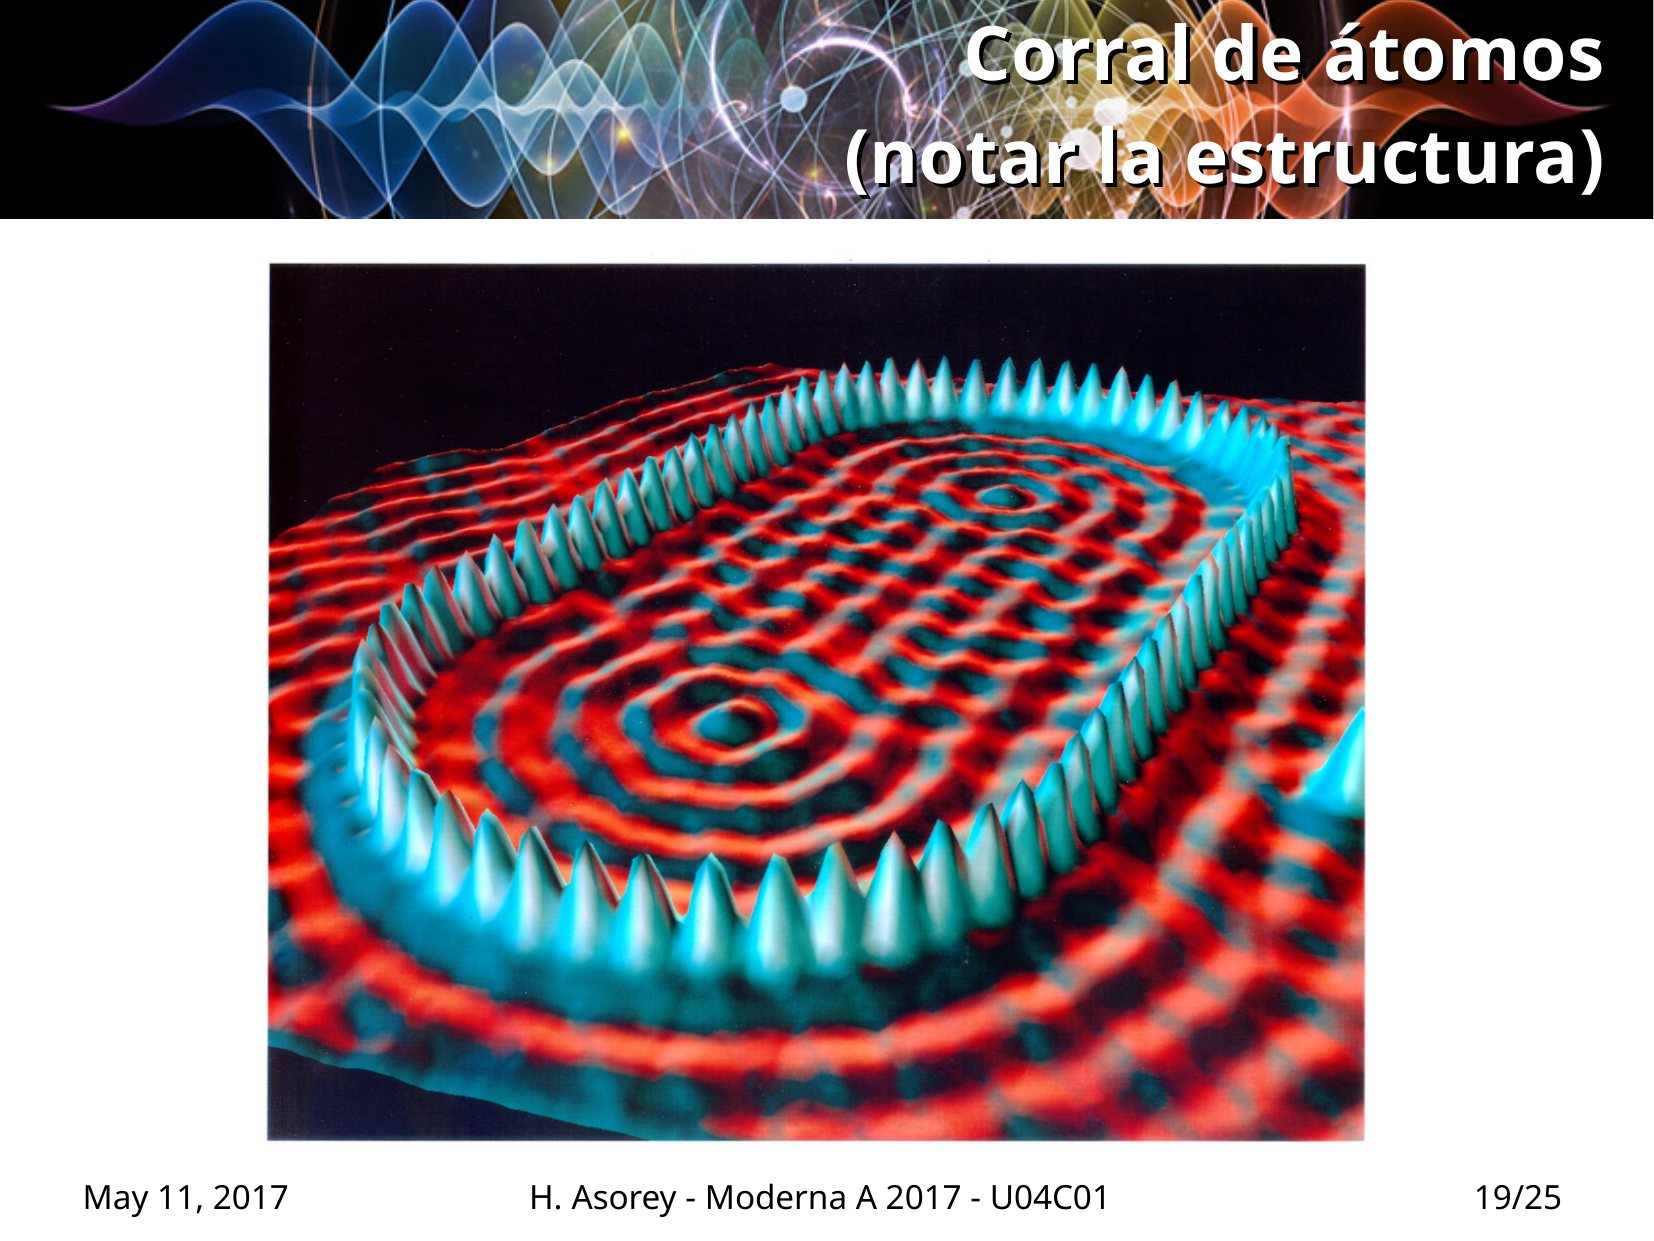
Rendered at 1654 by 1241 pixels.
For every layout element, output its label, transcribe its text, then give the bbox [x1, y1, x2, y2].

title Corral de átomos (notar la estructura) [45, 11, 1606, 195]
picture [0, 0, 1654, 219]
picture [260, 254, 1390, 1156]
